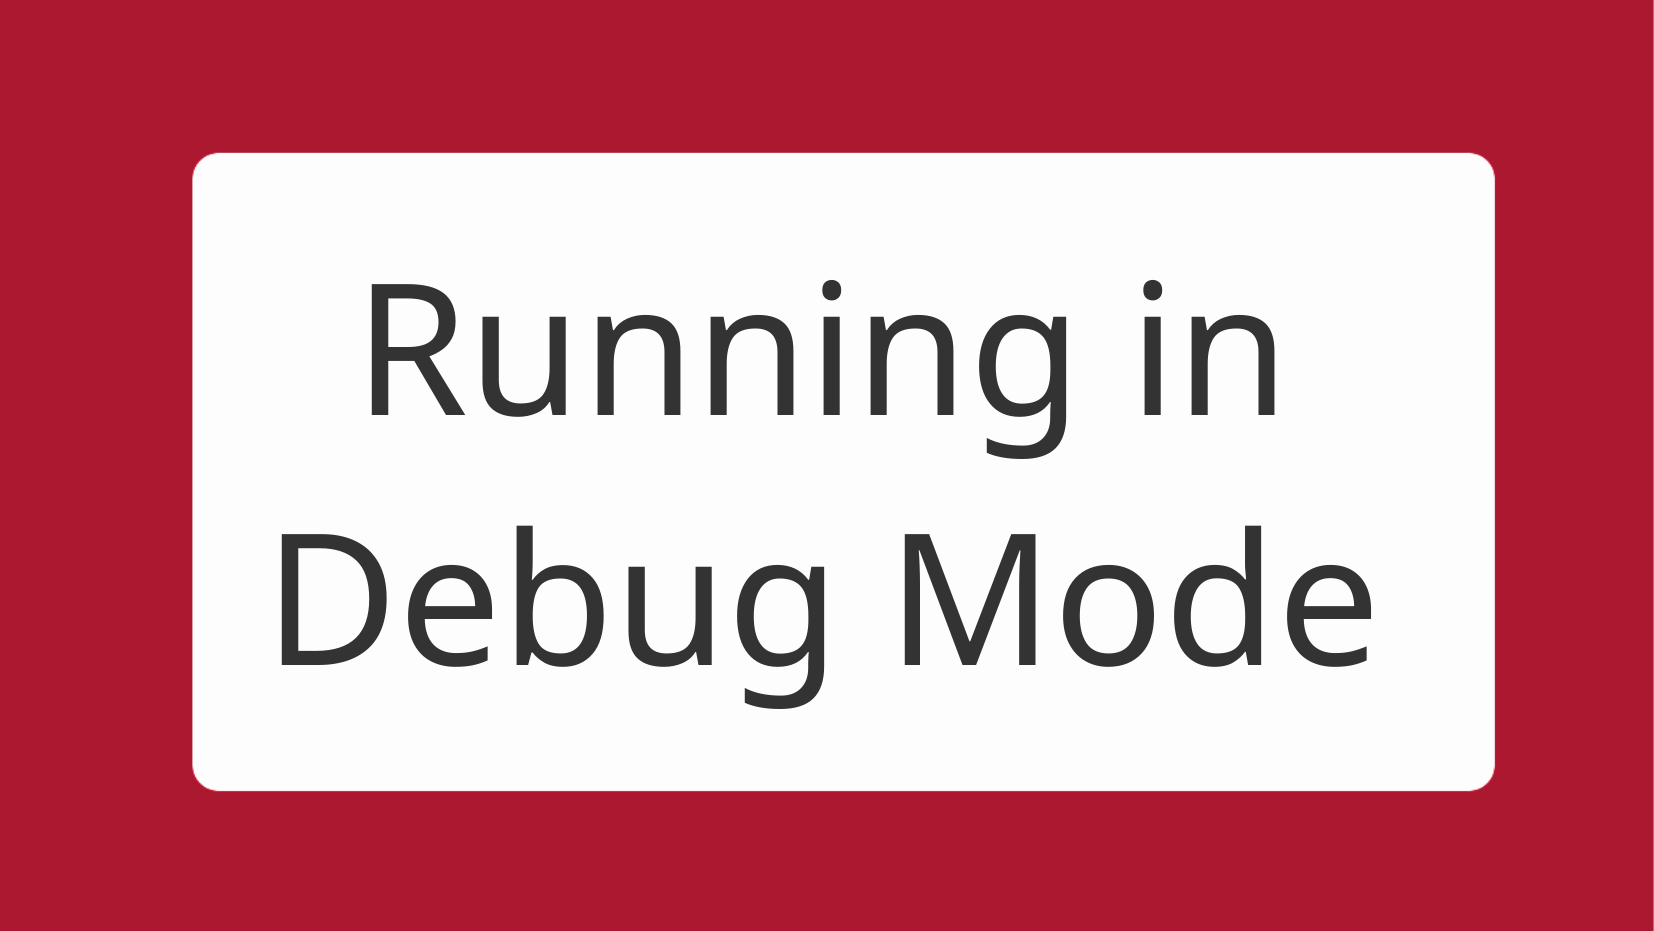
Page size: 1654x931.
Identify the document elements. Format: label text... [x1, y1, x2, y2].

title Running in Debug Mode [64, 60, 1582, 879]
picture [0, 0, 1654, 931]
